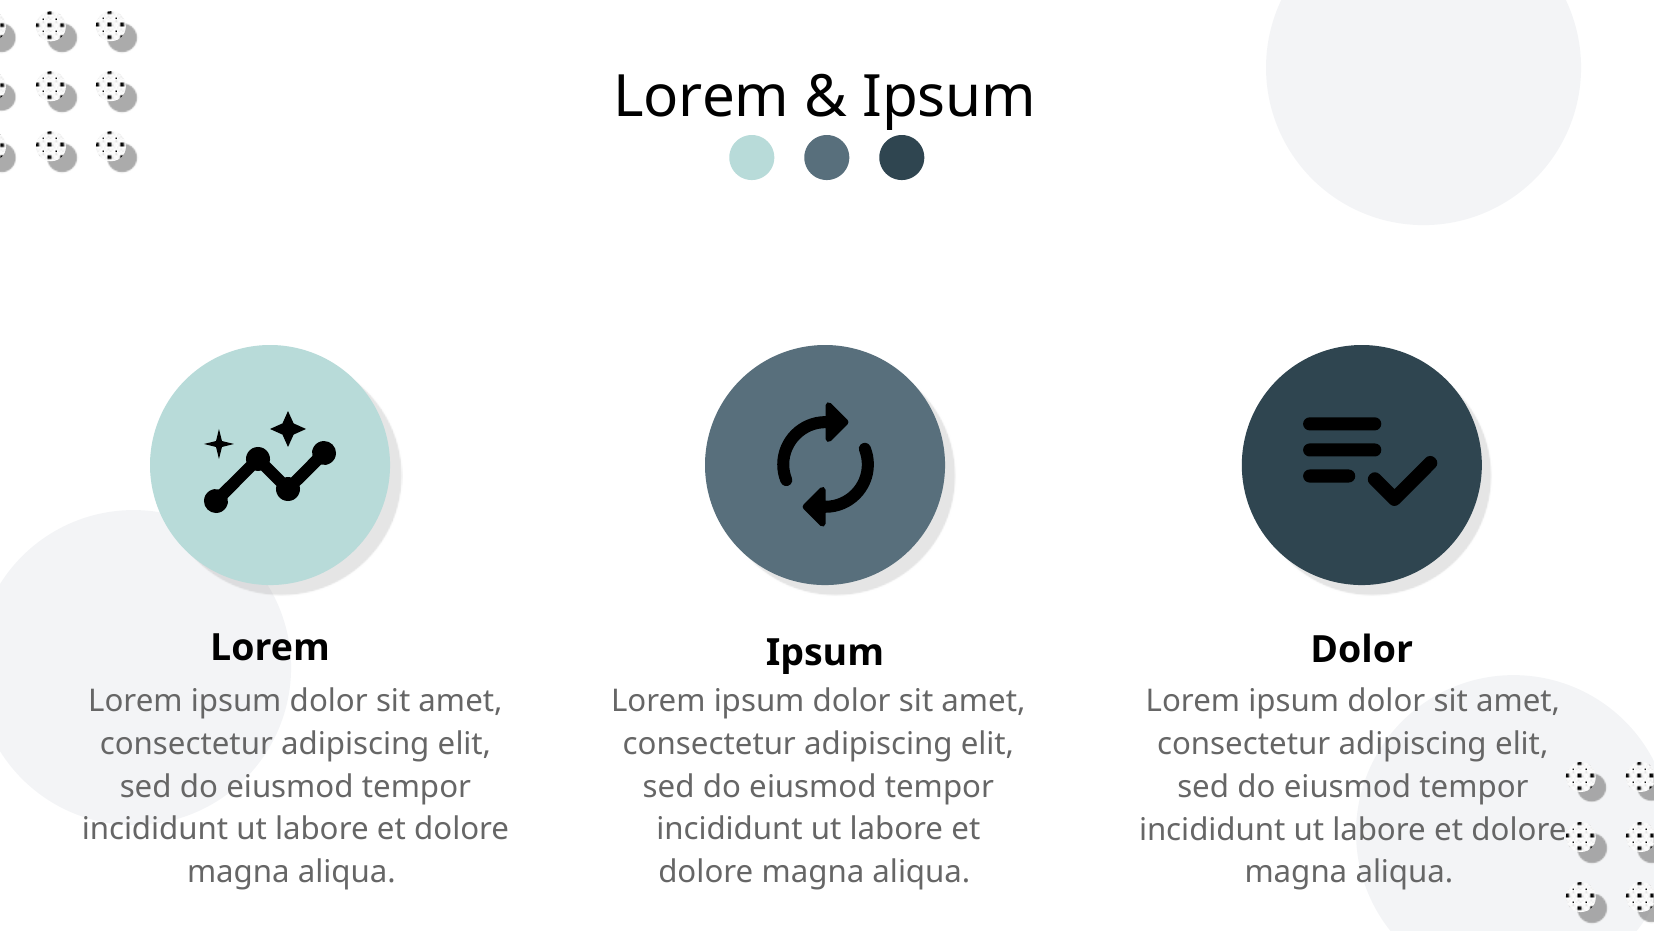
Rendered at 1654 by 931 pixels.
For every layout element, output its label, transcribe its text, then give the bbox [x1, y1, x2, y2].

picture [95, 11, 126, 42]
text_box [150, 345, 391, 586]
text_box [729, 135, 775, 181]
picture [35, 11, 66, 42]
picture [195, 390, 346, 541]
picture [95, 131, 127, 162]
text_box [879, 135, 925, 181]
picture [1625, 821, 1654, 853]
picture [1585, 762, 1596, 792]
text_box Lorem & Ipsum [420, 46, 1231, 144]
text_box Dolor [1256, 615, 1467, 670]
text_box Lorem ipsum dolor sit amet, consectetur adipiscing elit, sed do eiusmod tempor incididunt ut labore et dolore magna aliqua. [60, 670, 532, 931]
picture [0, 14, 6, 39]
text_box Lorem ipsum dolor sit amet, consectetur adipiscing elit, sed do eiusmod tempor incididunt ut labore et dolore magna aliqua. [1122, 670, 1585, 931]
picture [750, 388, 902, 541]
picture [1625, 761, 1654, 792]
picture [35, 71, 66, 102]
picture [1585, 822, 1596, 852]
text_box [1241, 345, 1482, 586]
text_box Lorem ipsum dolor sit amet, consectetur adipiscing elit, sed do eiusmod tempor incididunt ut labore et dolore magna aliqua. [590, 670, 1047, 931]
picture [1625, 881, 1654, 912]
picture [95, 71, 126, 102]
picture [0, 74, 6, 99]
picture [1286, 375, 1450, 538]
text_box Ipsum [720, 618, 931, 670]
text_box Lorem [165, 612, 376, 670]
picture [35, 131, 67, 162]
picture [1585, 882, 1596, 912]
picture [0, 134, 7, 159]
text_box [705, 345, 946, 586]
text_box [804, 135, 850, 181]
